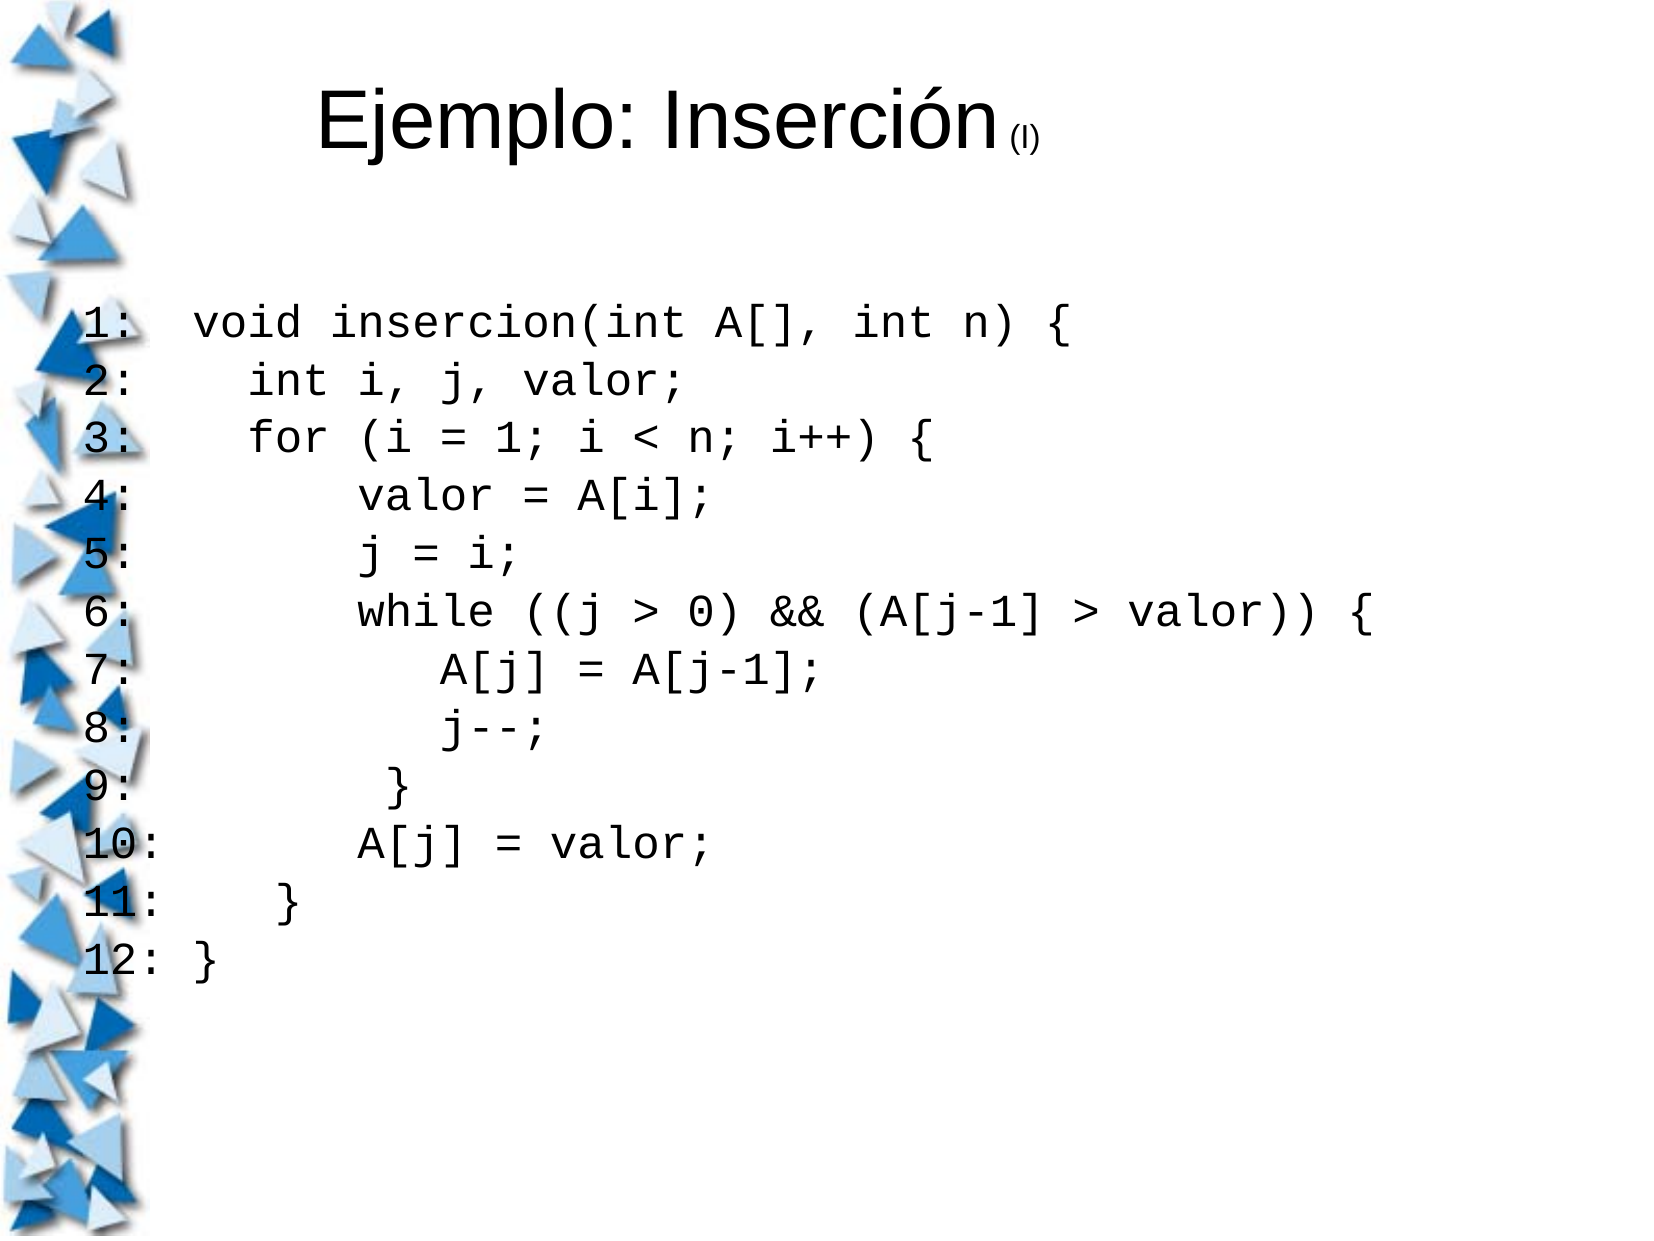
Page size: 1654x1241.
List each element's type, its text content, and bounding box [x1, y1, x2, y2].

list 1: void insercion(int A[], int n) { 2: int i, j, valor; 3: for (i = 1; i < n; i++) { 4: valor = A[i]; 5: j = i; 6: while ((j > 0) && (A[j-1] > valor)) { 7: A[j] = A[j-1]; 8: j--; 9: } 10: A[j] = valor; 11: } 12: } [82, 295, 1571, 1011]
title Ejemplo: Inserción (I) [315, 56, 1571, 185]
picture [0, 0, 150, 1236]
